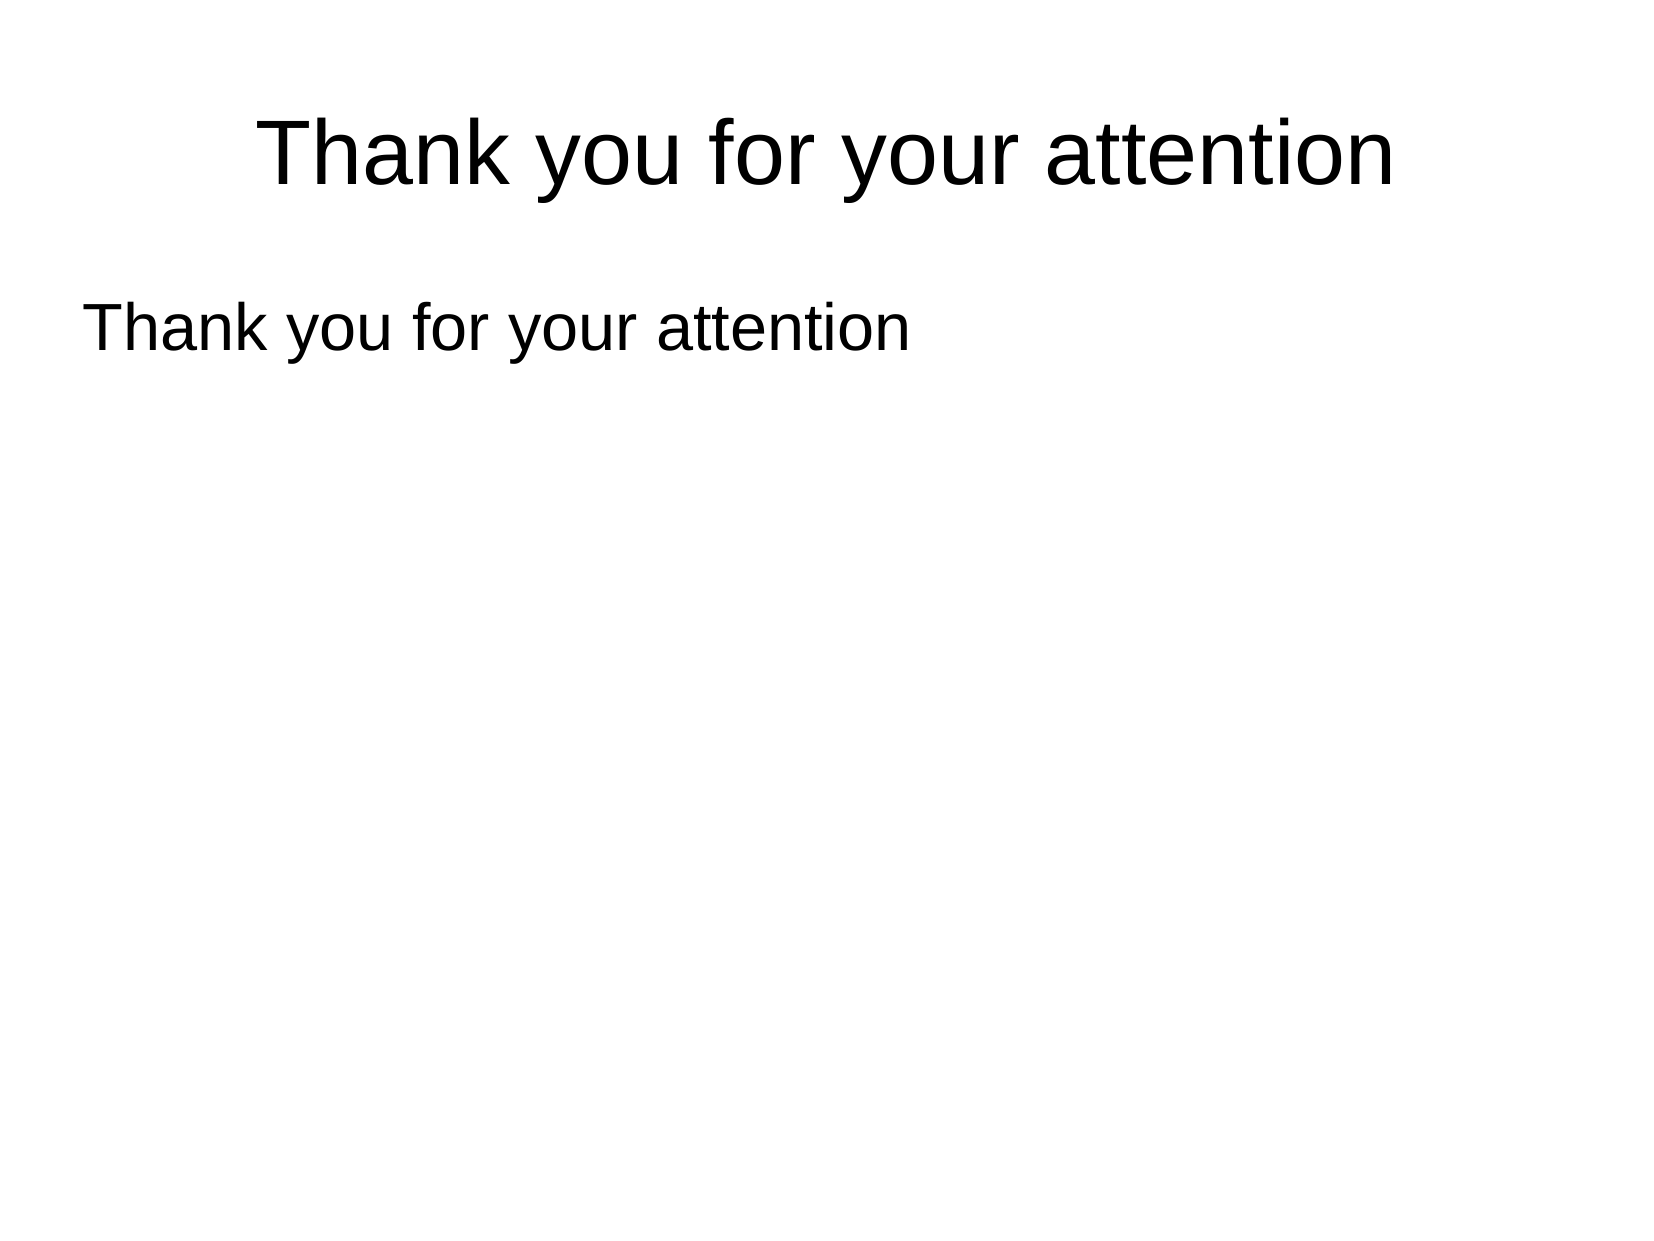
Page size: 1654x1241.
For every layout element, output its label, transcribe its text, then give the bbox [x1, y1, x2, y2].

title Thank you for your attention [82, 49, 1571, 257]
list Thank you for your attention [82, 290, 1571, 1010]
